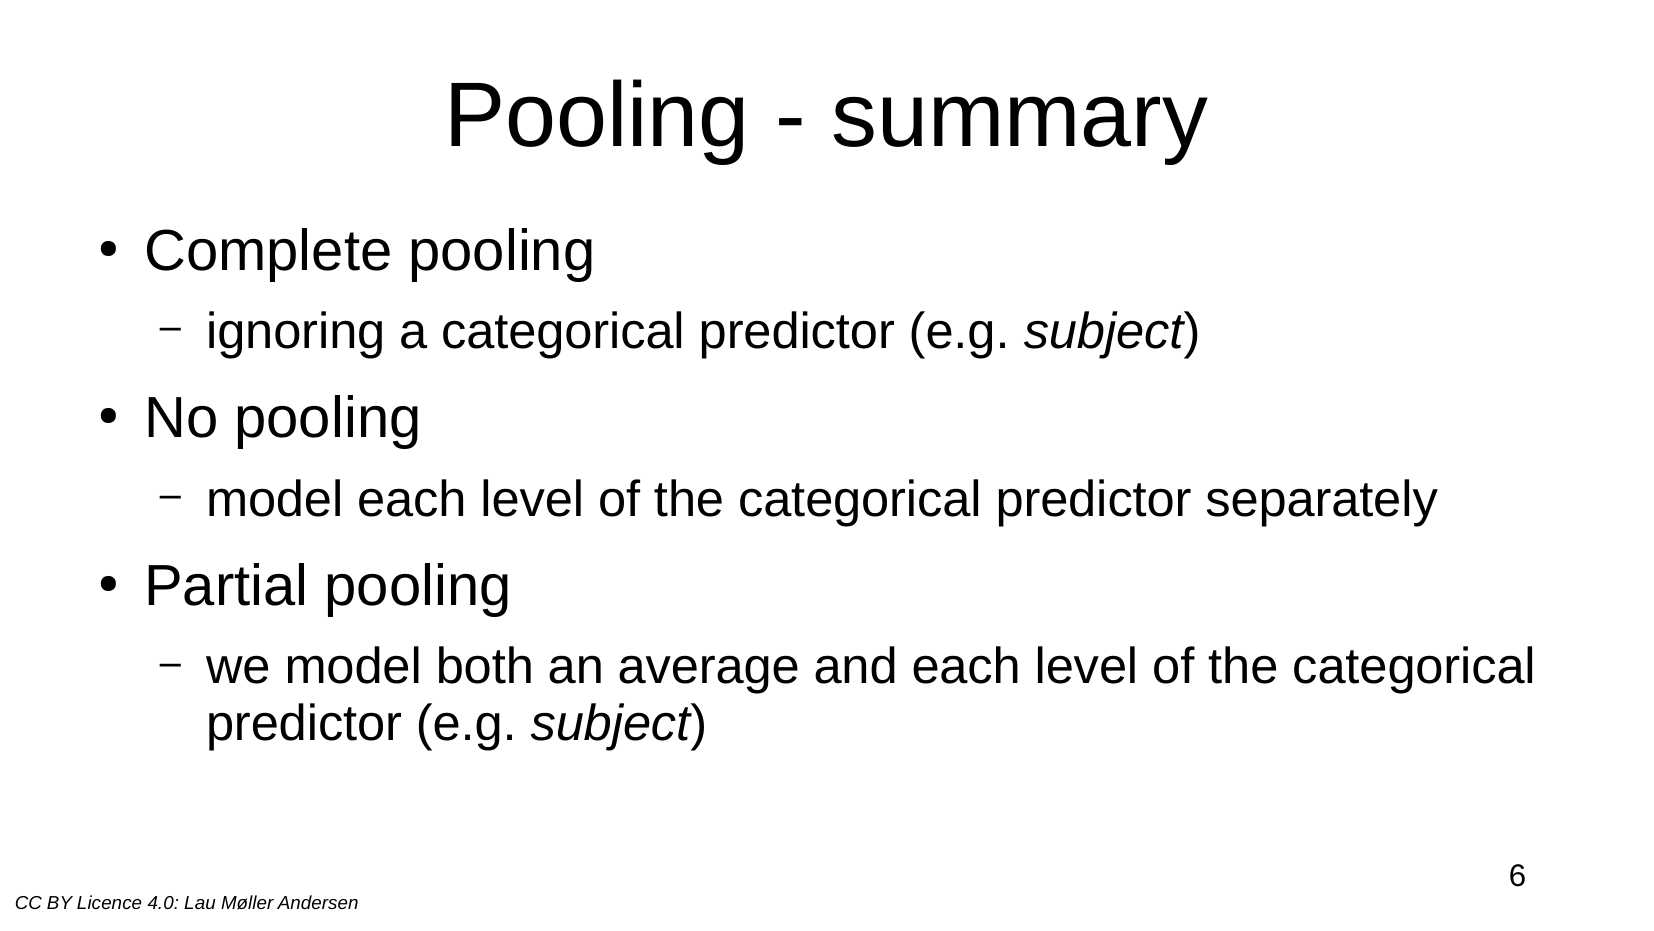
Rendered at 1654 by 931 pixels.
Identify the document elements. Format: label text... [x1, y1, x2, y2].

text_box <nummer> [1494, 850, 1654, 921]
text_box CC BY Licence 4.0: Lau Møller Andersen [0, 885, 388, 921]
title Pooling - summary [82, 37, 1571, 193]
list Complete pooling ignoring a categorical predictor (e.g. subject) No pooling model each level of the categorical predictor separately Partial pooling we model both an average and each level of the categorical predictor (e.g. subject) [82, 217, 1571, 758]
